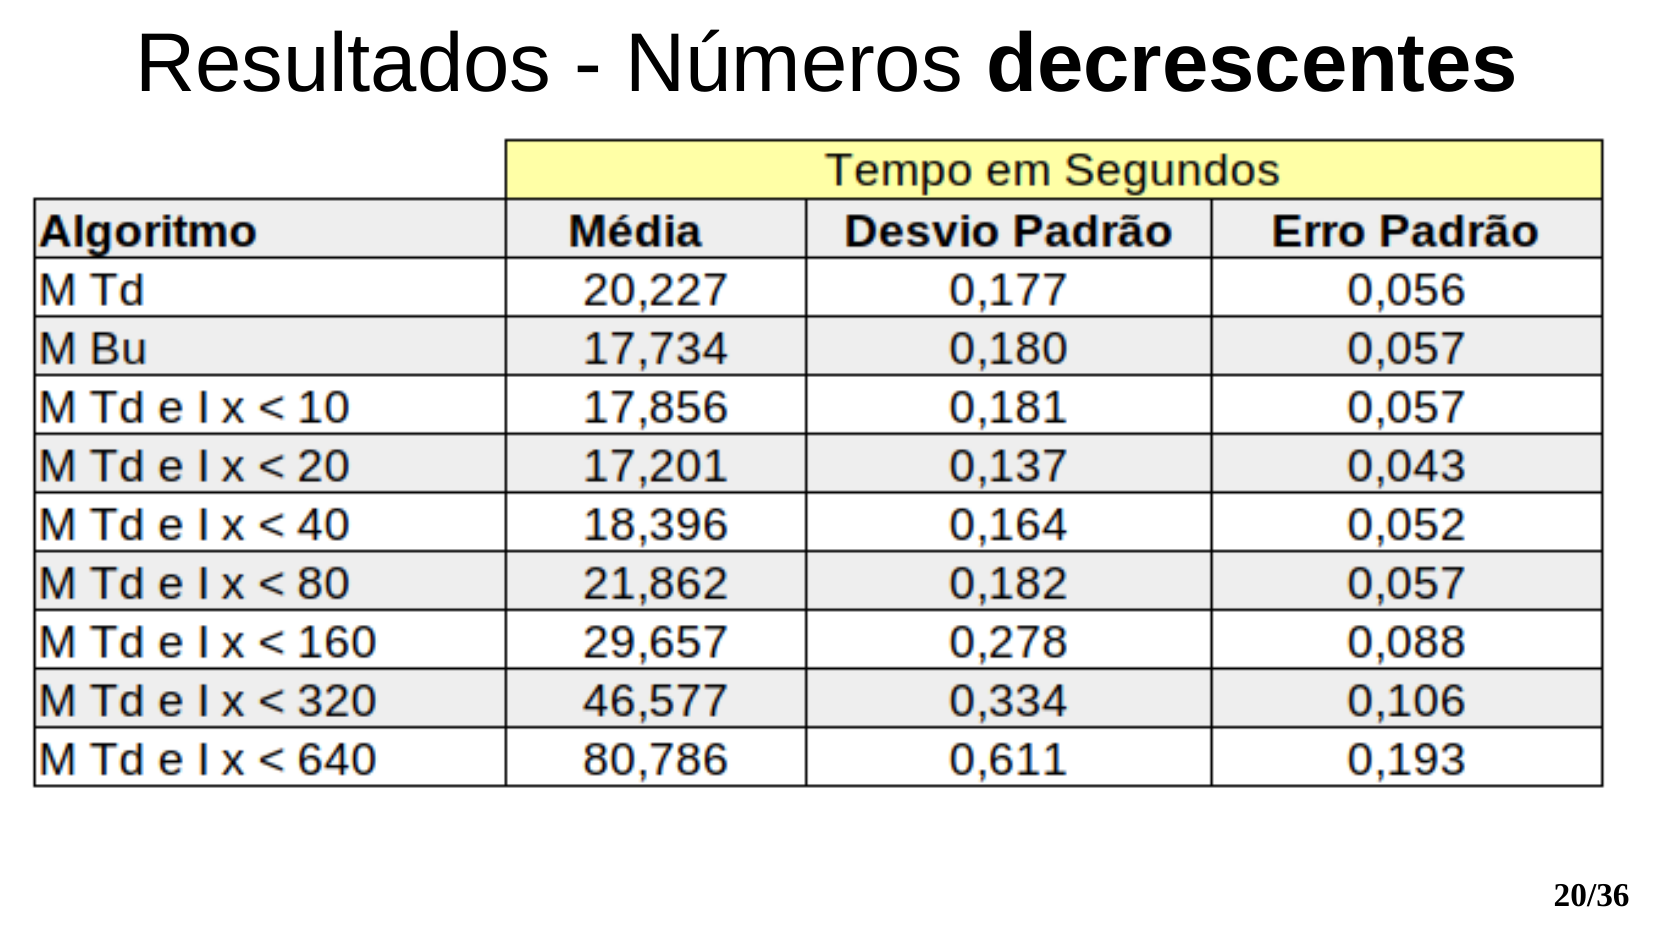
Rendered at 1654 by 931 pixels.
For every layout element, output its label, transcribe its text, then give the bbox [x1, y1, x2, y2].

picture [17, 103, 1636, 827]
title Resultados - Números decrescentes [82, 16, 1571, 110]
